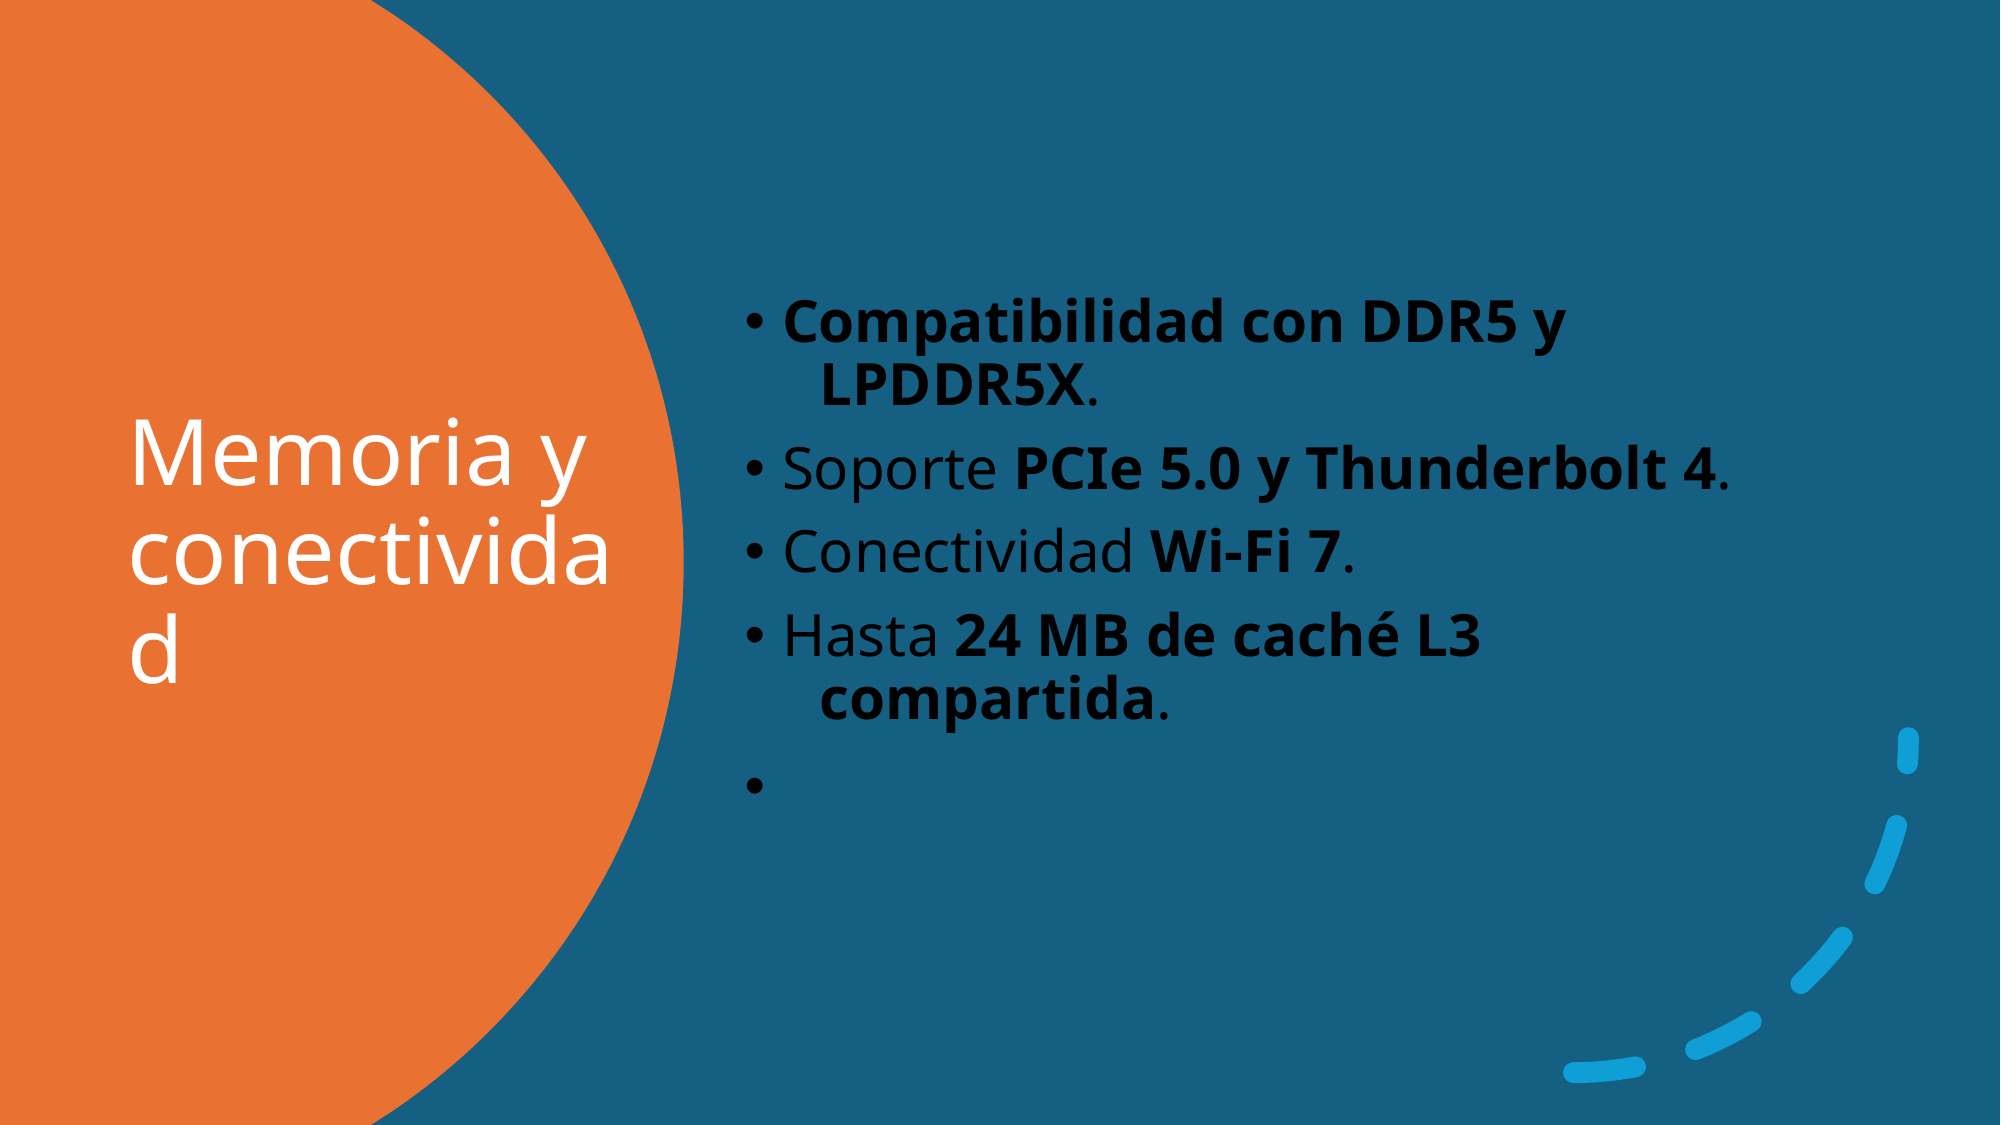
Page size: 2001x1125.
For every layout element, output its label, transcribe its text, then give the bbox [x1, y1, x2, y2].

title Memoria y conectividad [112, 189, 638, 922]
list Compatibilidad con DDR5 y LPDDR5X. Soporte PCIe 5.0 y Thunderbolt 4. Conectividad Wi-Fi 7. Hasta 24 MB de caché L3 compartida. [729, 97, 1863, 1014]
text_box [0, 0, 2000, 1125]
